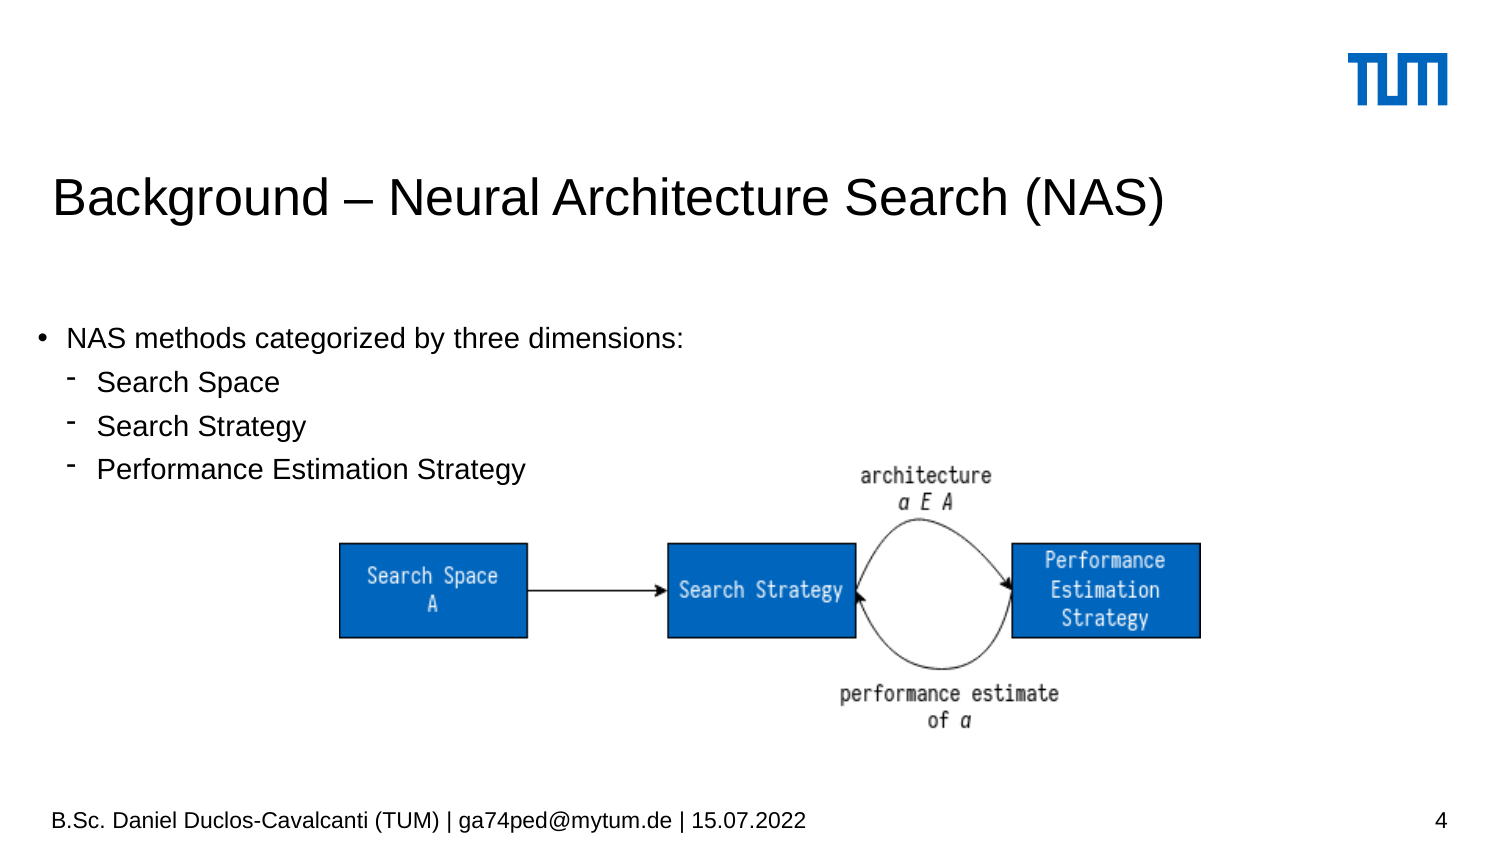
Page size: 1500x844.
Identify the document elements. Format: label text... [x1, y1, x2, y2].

slide_number <number> [1112, 796, 1448, 842]
title Background – Neural Architecture Search (NAS) [52, 159, 1449, 227]
picture [339, 449, 1201, 747]
footer B.Sc. Daniel Duclos-Cavalcanti (TUM) | ga74ped@mytum.de | 15.07.2022 [51, 796, 1112, 842]
list NAS methods categorized by three dimensions: Search Space Search Strategy Performance Estimation Strategy [37, 279, 713, 488]
